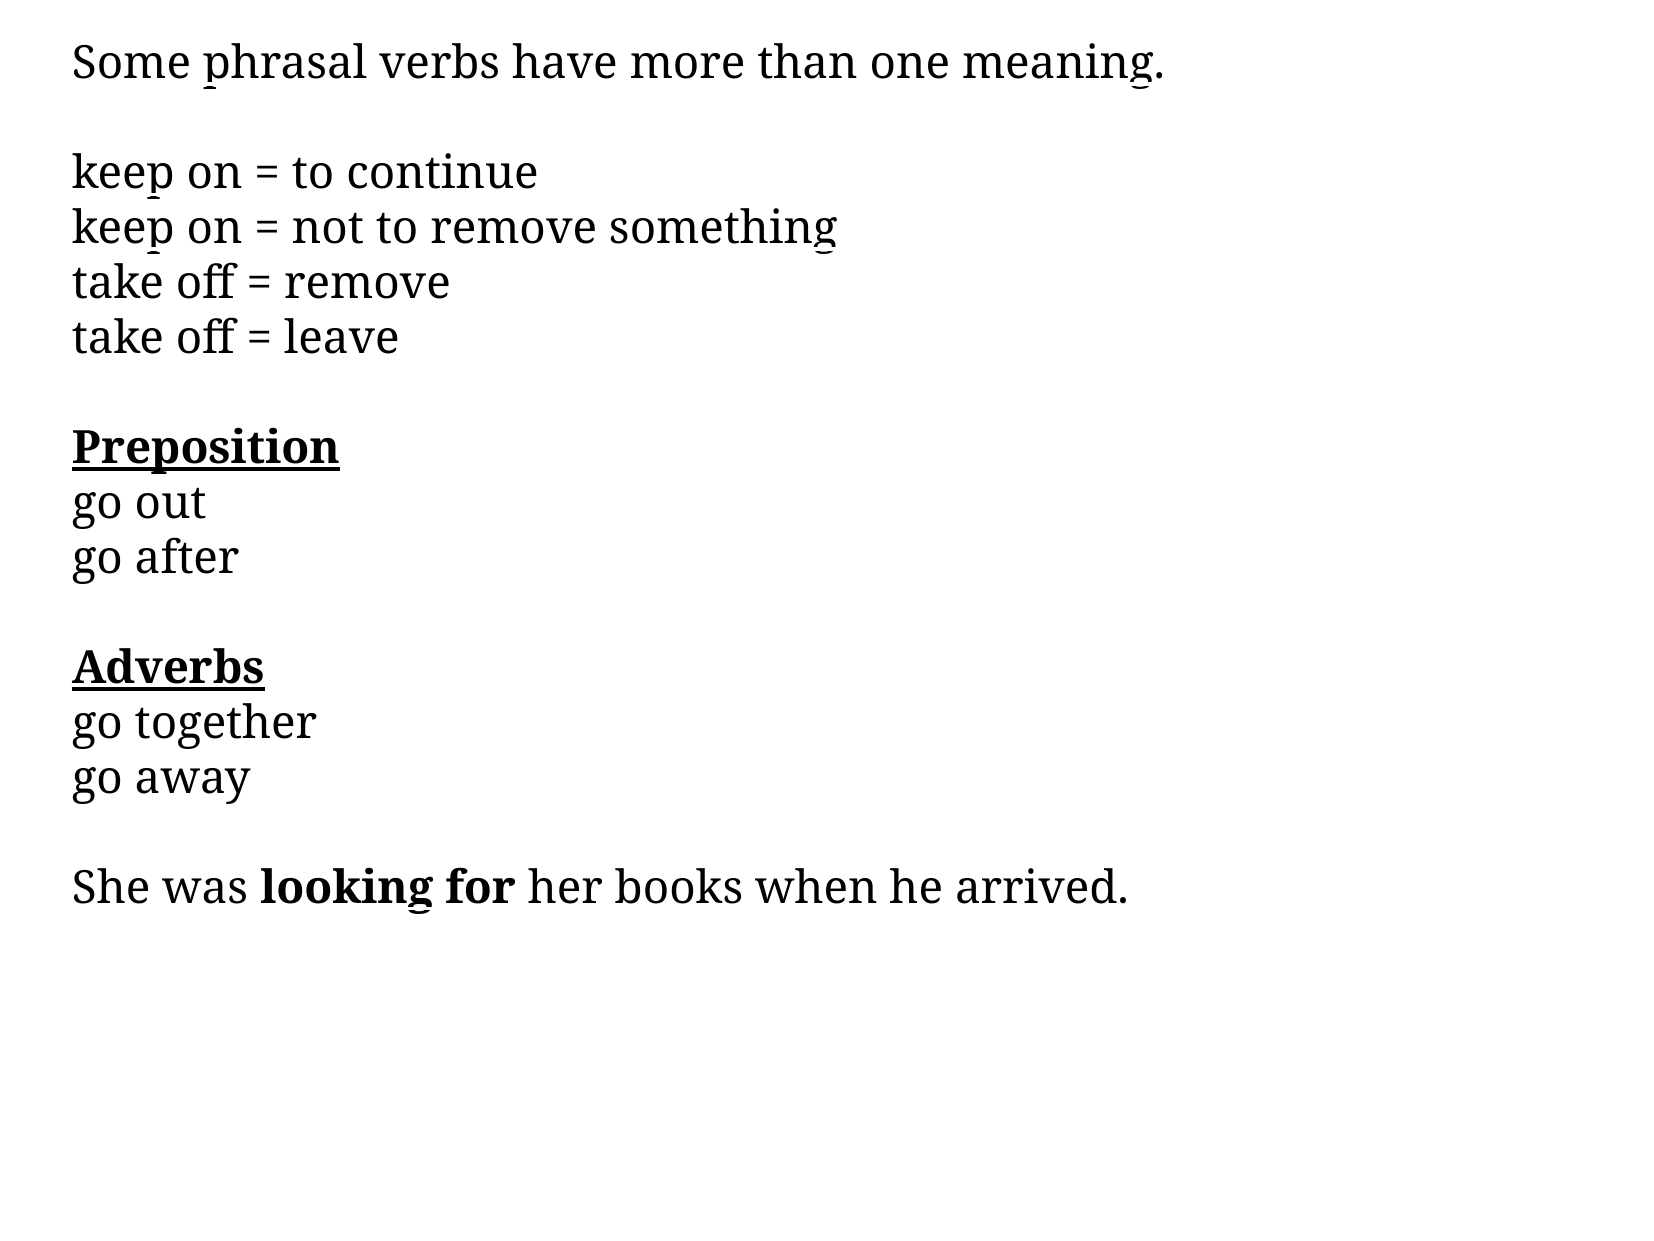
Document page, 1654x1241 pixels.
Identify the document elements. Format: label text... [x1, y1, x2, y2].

text_box Some phrasal verbs have more than one meaning. keep on = to continue keep on = not to remove something take off = remove take off = leave Preposition go out go after Adverbs go together go away She was looking for her books when he arrived. [71, 31, 1560, 1140]
